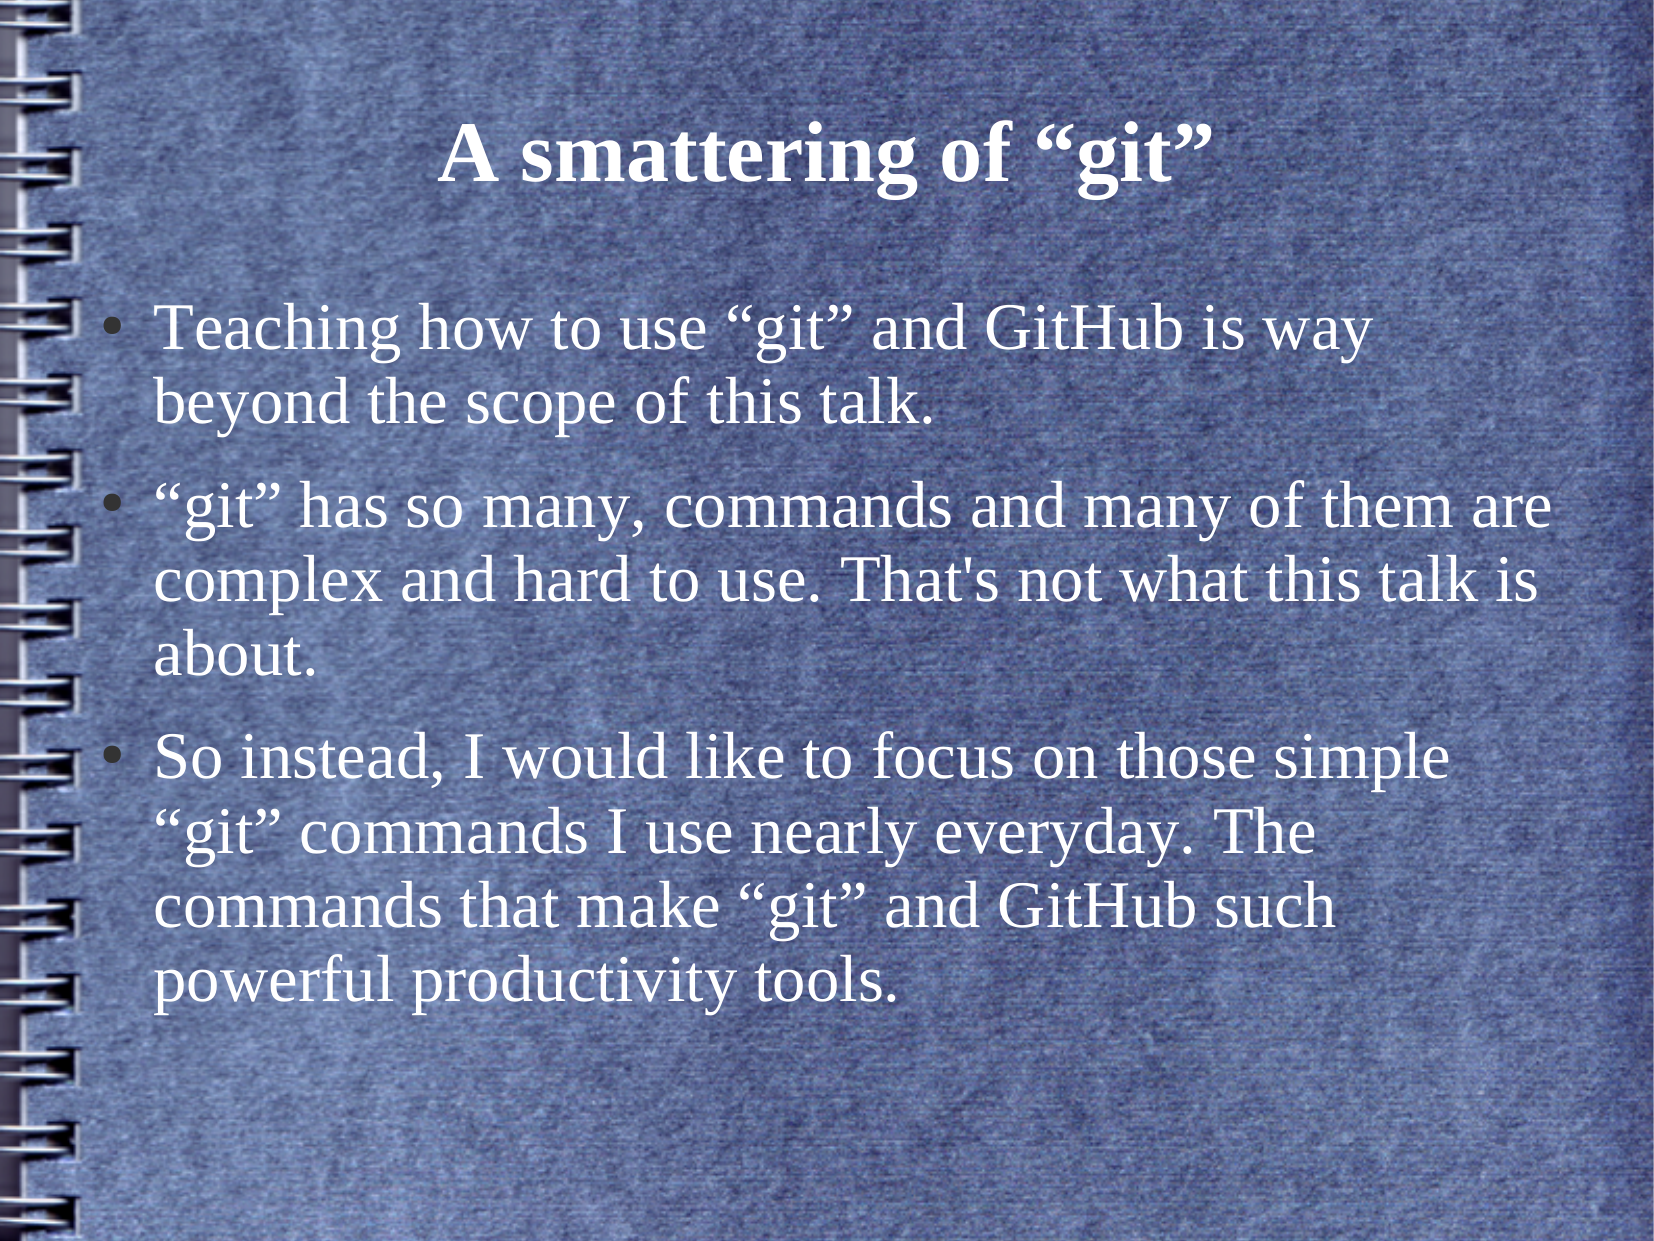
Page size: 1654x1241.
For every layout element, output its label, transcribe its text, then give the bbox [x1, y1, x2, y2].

picture [0, 0, 1654, 1241]
list Teaching how to use “git” and GitHub is way beyond the scope of this talk. “git” has so many, commands and many of them are complex and hard to use. That's not what this talk is about. So instead, I would like to focus on those simple “git” commands I use nearly everyday. The commands that make “git” and GitHub such powerful productivity tools. [82, 290, 1571, 1109]
title A smattering of “git” [82, 49, 1571, 257]
